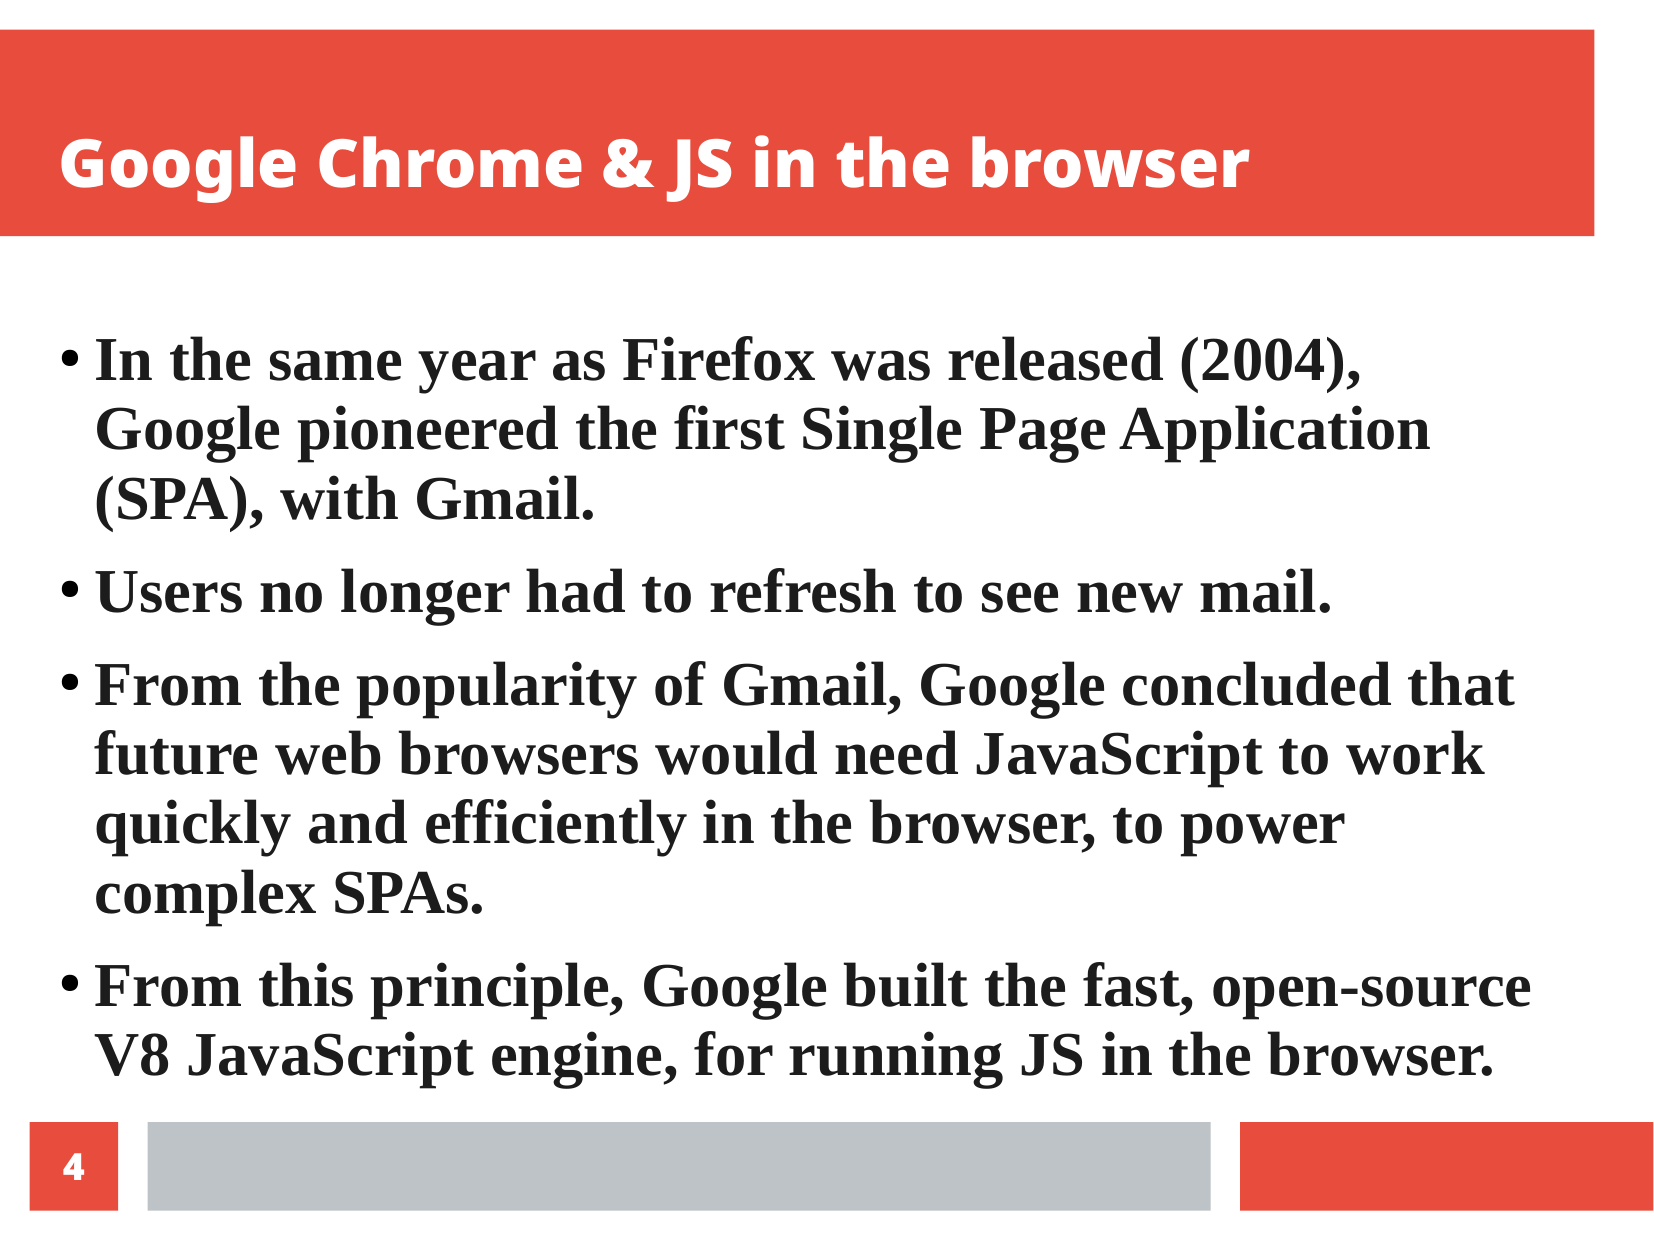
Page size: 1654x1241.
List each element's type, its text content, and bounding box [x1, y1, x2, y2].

title Google Chrome & JS in the browser [59, 59, 1595, 207]
list In the same year as Firefox was released (2004), Google pioneered the first Single Page Application (SPA), with Gmail. Users no longer had to refresh to see new mail. From the popularity of Gmail, Google concluded that future web browsers would need JavaScript to work quickly and efficiently in the browser, to power complex SPAs. From this principle, Google built the fast, open-source V8 JavaScript engine, for running JS in the browser. [59, 324, 1565, 1093]
